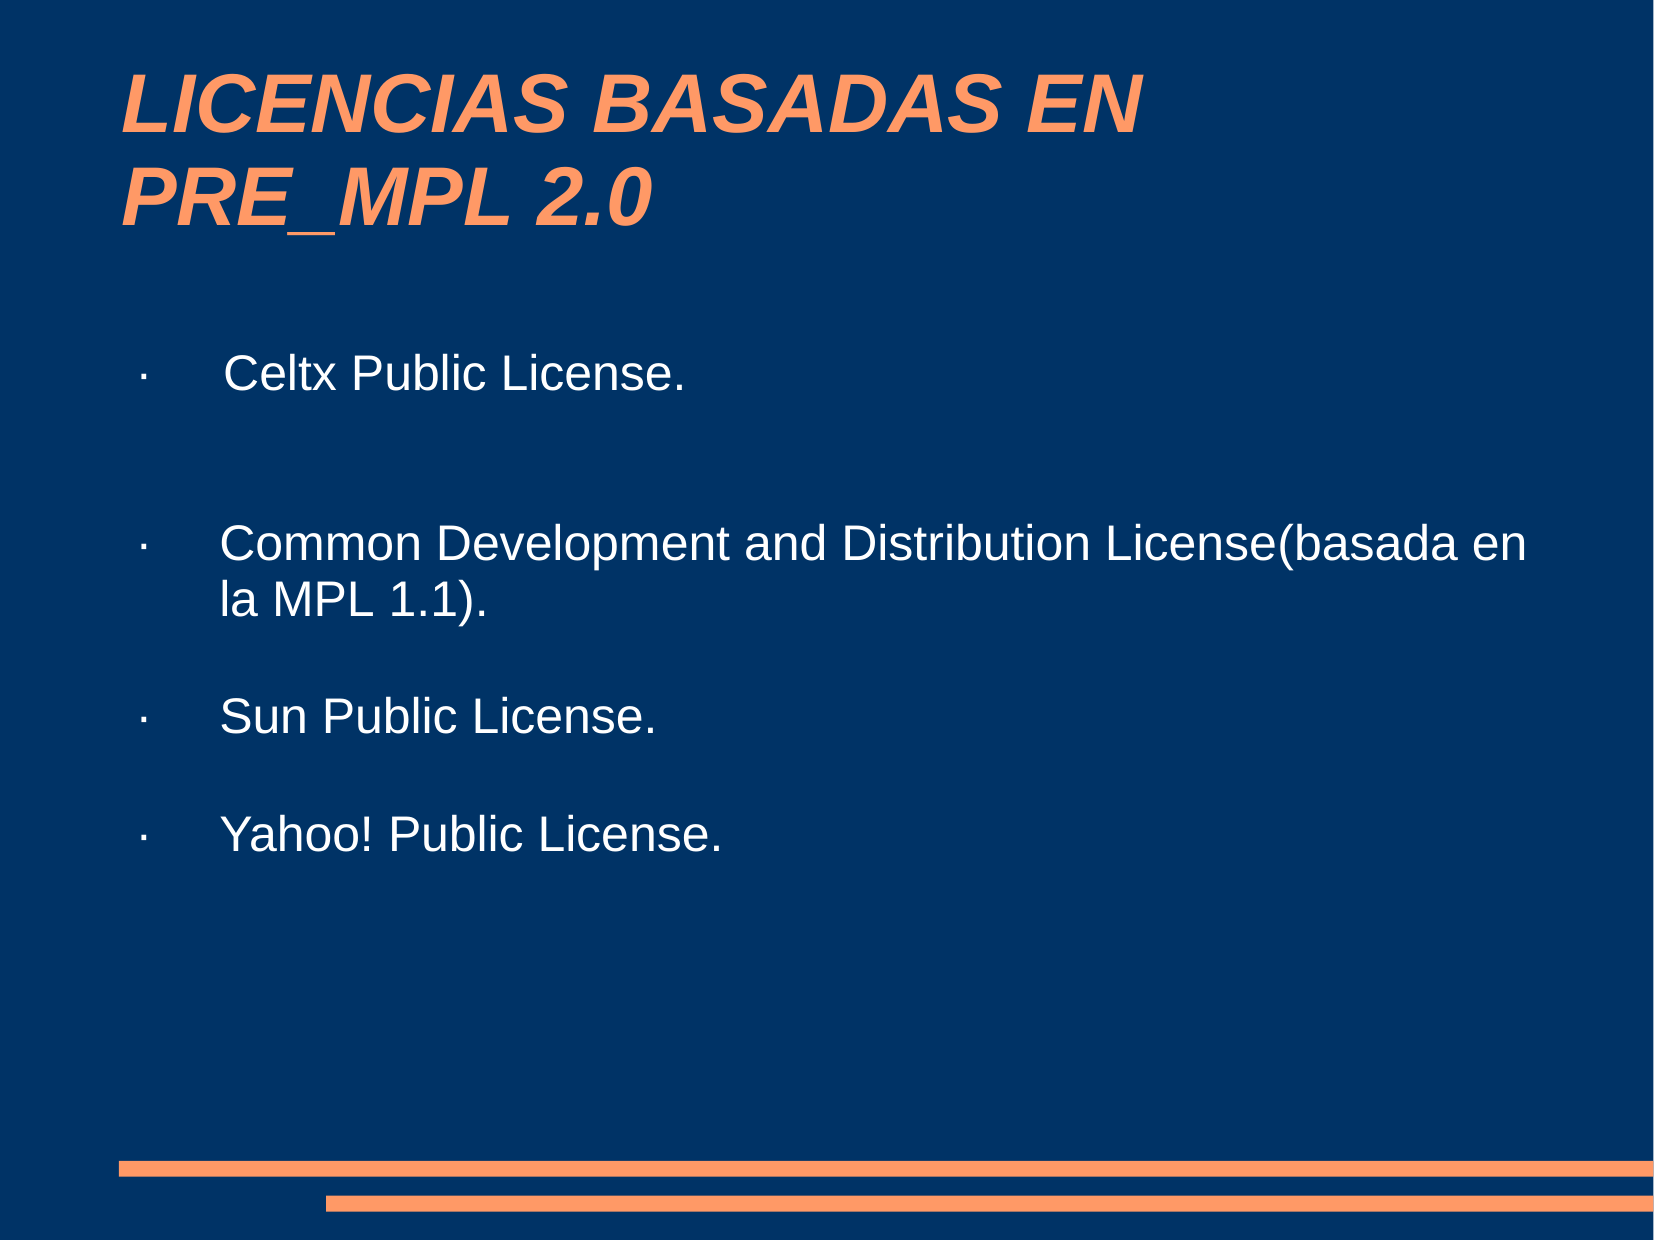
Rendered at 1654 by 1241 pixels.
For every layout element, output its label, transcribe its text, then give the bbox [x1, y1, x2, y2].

list · Celtx Public License. · Common Development and Distribution License(basada en la MPL 1.1). · Sun Public License. · Yahoo! Public License. [121, 345, 1561, 1155]
title LICENCIAS BASADAS EN PRE_MPL 2.0 [121, 46, 1534, 254]
